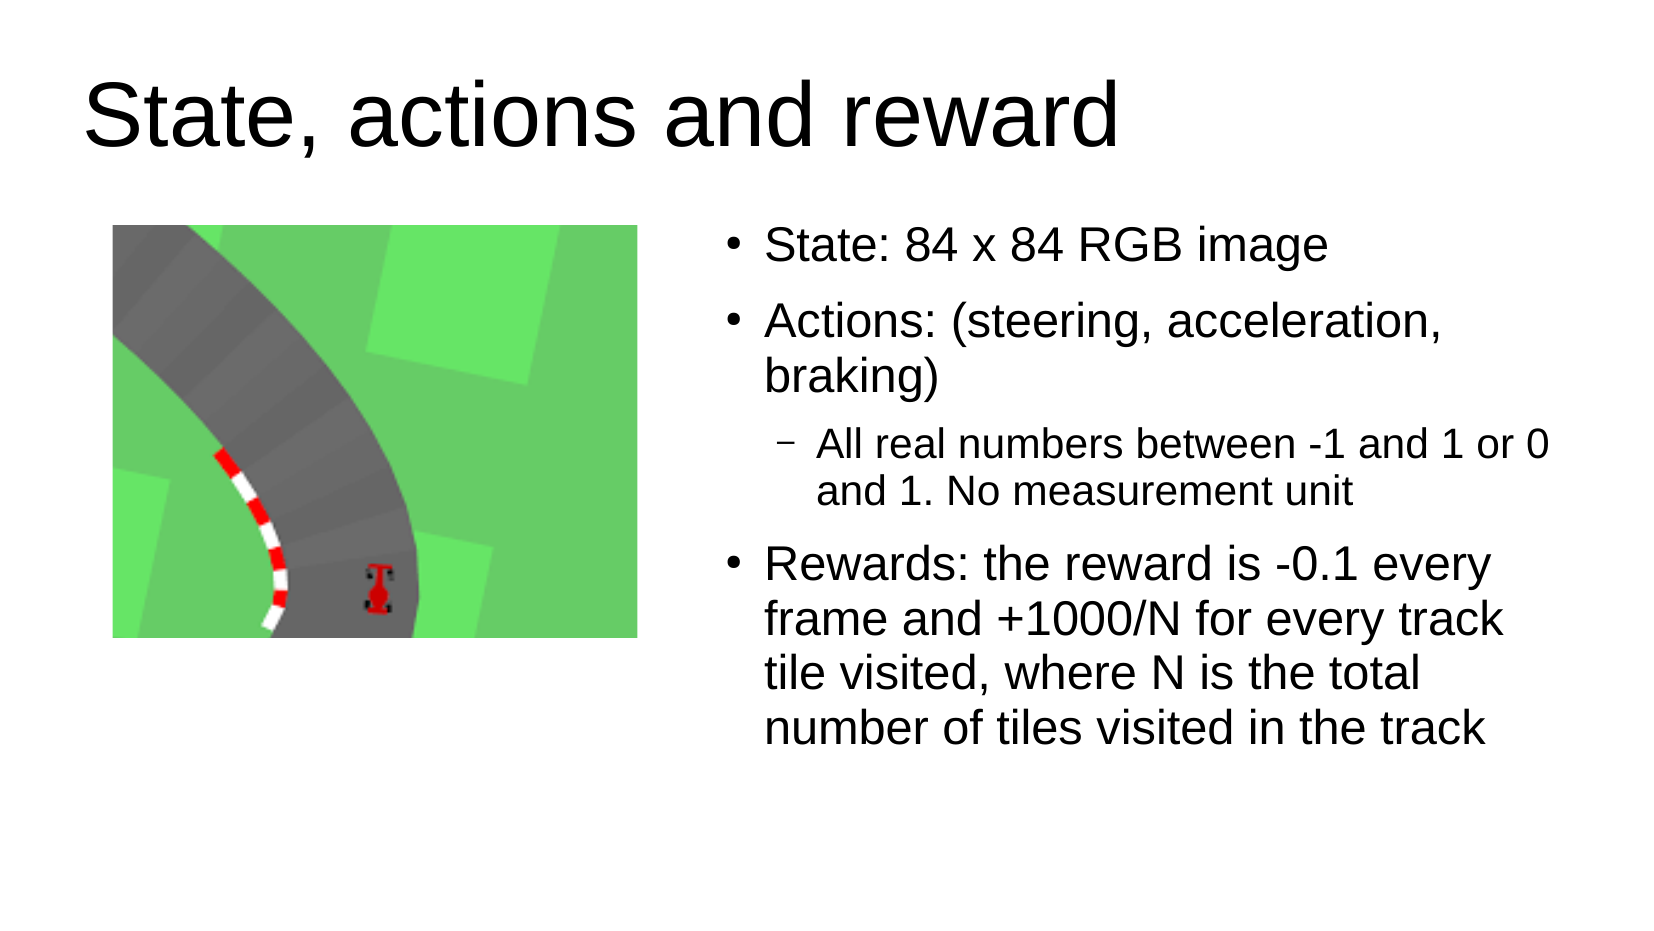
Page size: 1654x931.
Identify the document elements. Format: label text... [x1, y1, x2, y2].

title State, actions and reward [82, 37, 1571, 193]
list State: 84 x 84 RGB image Actions: (steering, acceleration, braking) All real numbers between -1 and 1 or 0 and 1. No measurement unit Rewards: the reward is -0.1 every frame and +1000/N for every track tile visited, where N is the total number of tiles visited in the track [712, 217, 1571, 758]
picture [112, 225, 638, 638]
